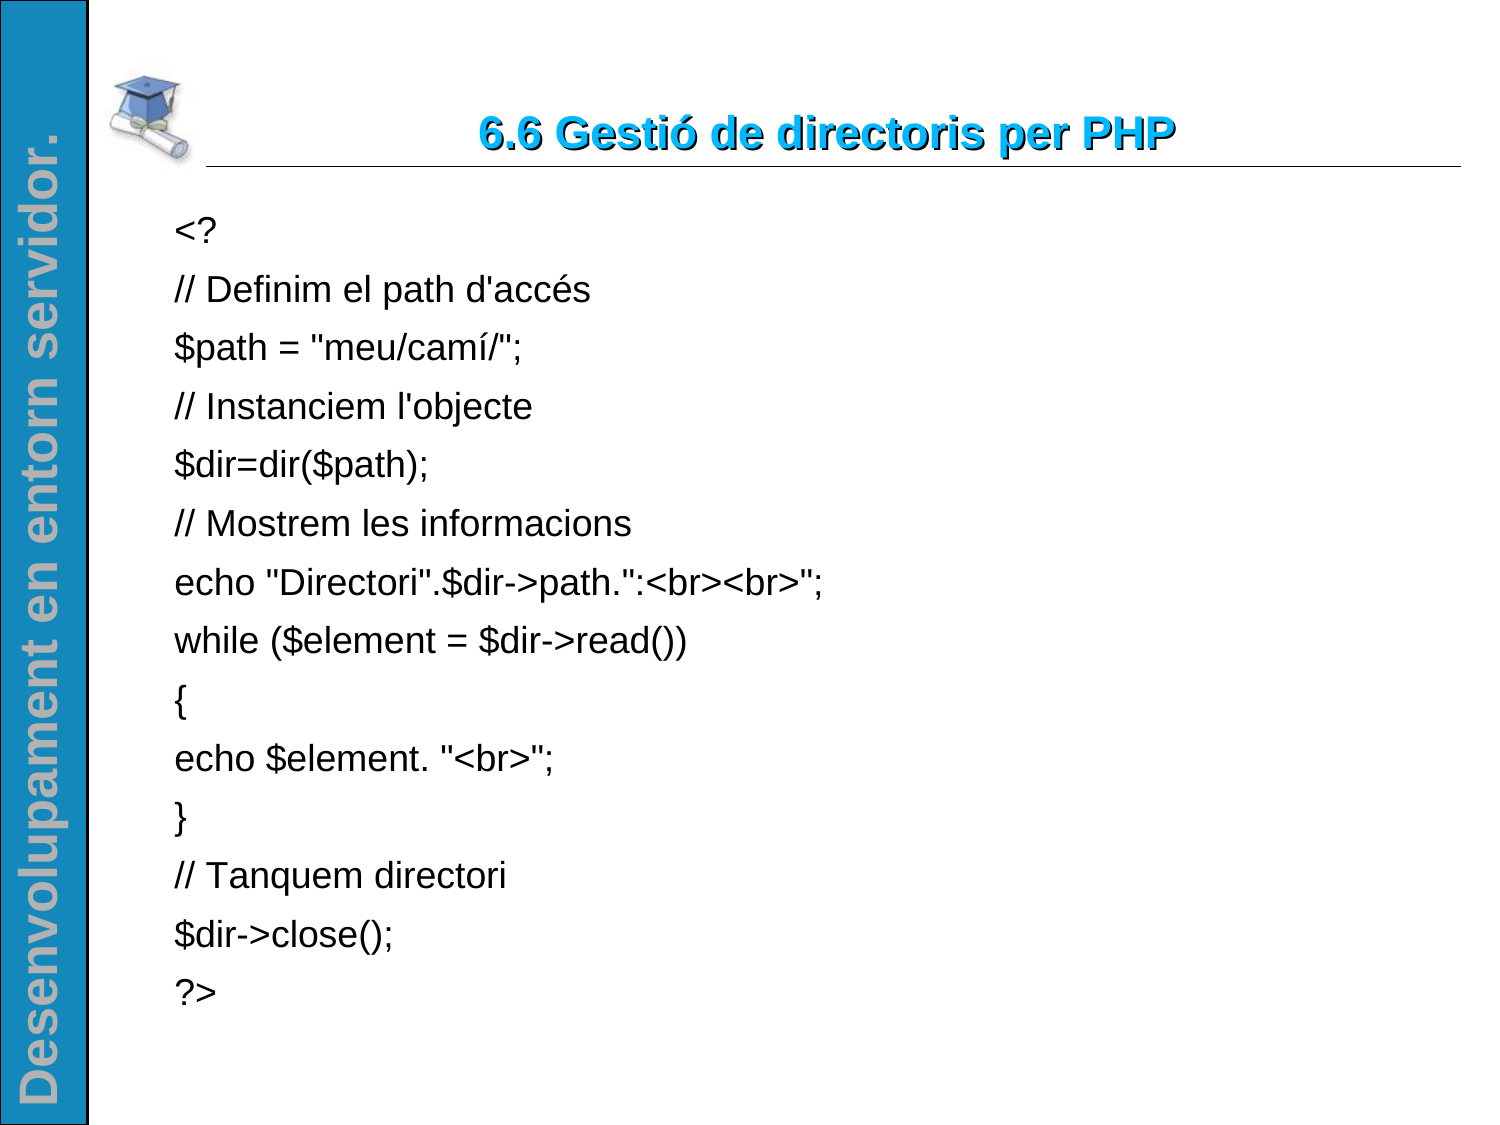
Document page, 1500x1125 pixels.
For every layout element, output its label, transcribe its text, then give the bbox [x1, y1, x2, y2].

list <? // Definim el path d'accés $path = "meu/camí/"; // Instanciem l'objecte $dir=dir($path); // Mostrem les informacions echo "Directori".$dir->path.":<br><br>"; while ($element = $dir->read()) { echo $element. "<br>"; } // Tanquem directori $dir->close(); ?> [118, 209, 1477, 1063]
picture [93, 61, 206, 174]
title 6.6 Gestió de directoris per PHP [206, 95, 1447, 170]
